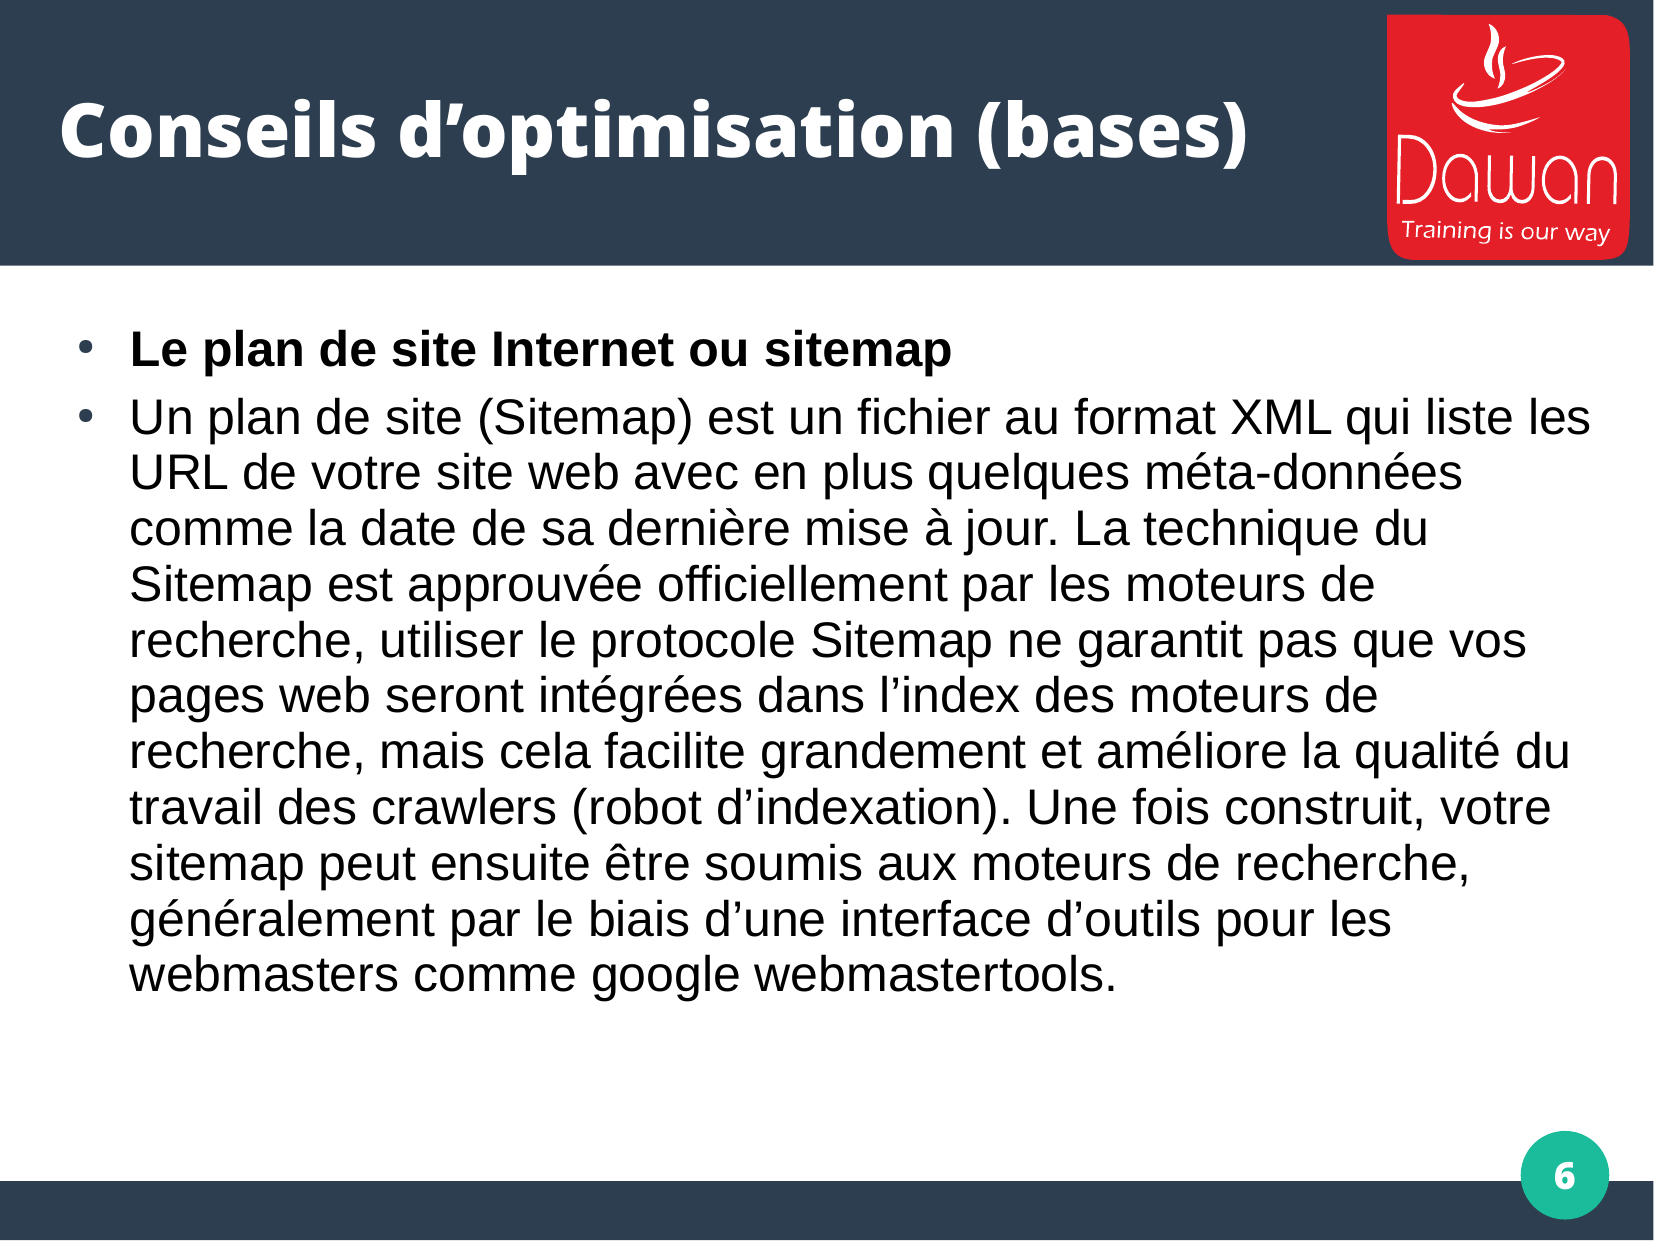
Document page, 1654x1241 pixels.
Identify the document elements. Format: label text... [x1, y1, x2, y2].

title Conseils d’optimisation (bases) [59, 49, 1387, 207]
list Le plan de site Internet ou sitemap Un plan de site (Sitemap) est un fichier au format XML qui liste les URL de votre site web avec en plus quelques méta-données comme la date de sa dernière mise à jour. La technique du Sitemap est approuvée officiellement par les moteurs de recherche, utiliser le protocole Sitemap ne garantit pas que vos pages web seront intégrées dans l’index des moteurs de recherche, mais cela facilite grandement et améliore la qualité du travail des crawlers (robot d’indexation). Une fois construit, votre sitemap peut ensuite être soumis aux moteurs de recherche, généralement par le biais d’une interface d’outils pour les webmasters comme google webmastertools. [59, 324, 1595, 1152]
picture [1387, 14, 1630, 260]
